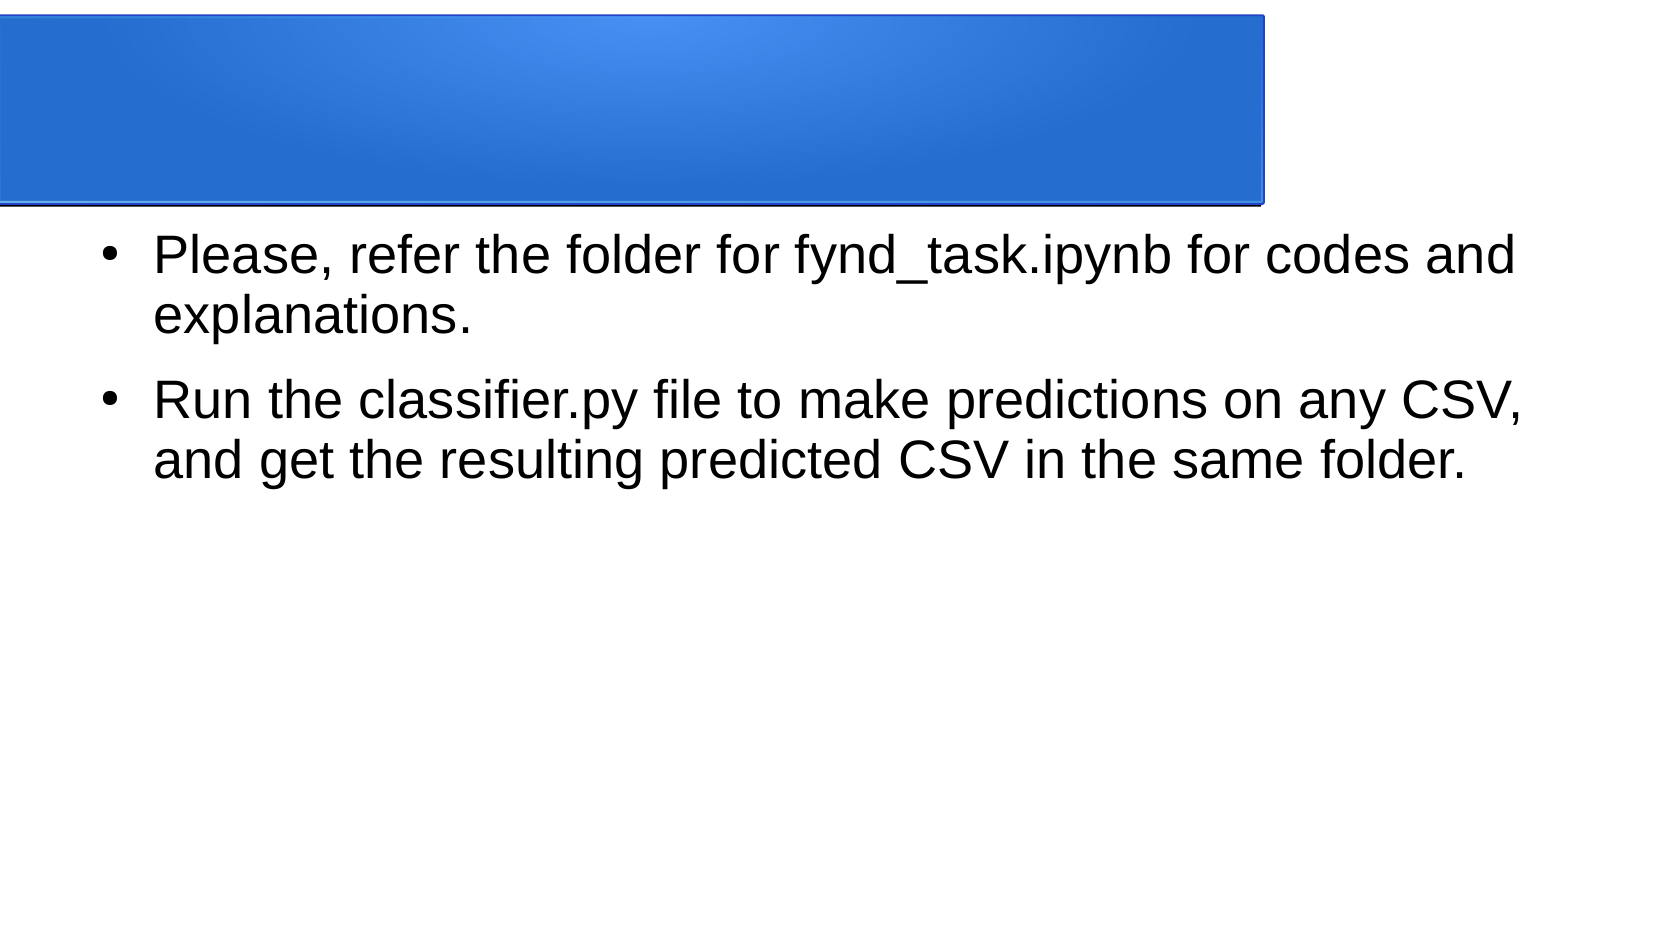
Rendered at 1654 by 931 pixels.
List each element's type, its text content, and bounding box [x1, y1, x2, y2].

list Please, refer the folder for fynd_task.ipynb for codes and explanations. Run the classifier.py file to make predictions on any CSV, and get the resulting predicted CSV in the same folder. [82, 224, 1571, 764]
